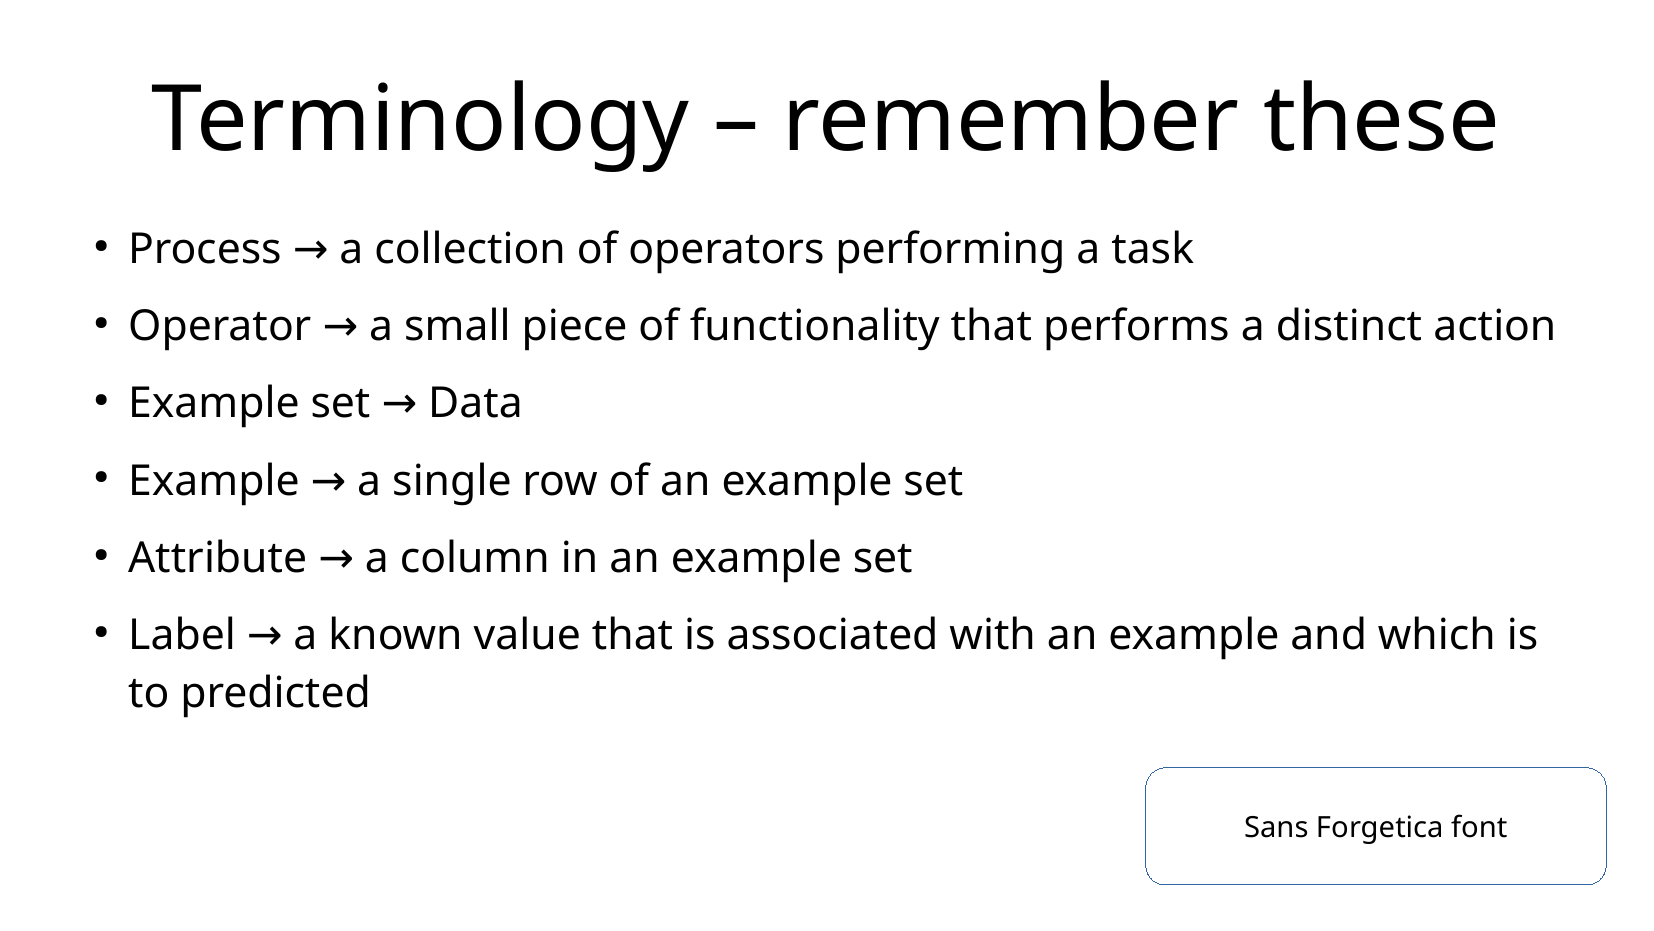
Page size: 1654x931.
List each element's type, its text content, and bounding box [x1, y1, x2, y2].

text_box Sans Forgetica font [1145, 767, 1607, 885]
list Process → a collection of operators performing a task Operator → a small piece of functionality that performs a distinct action Example set → Data Example → a single row of an example set Attribute → a column in an example set Label → a known value that is associated with an example and which is to predicted [82, 217, 1571, 758]
title Terminology – remember these [82, 37, 1571, 193]
